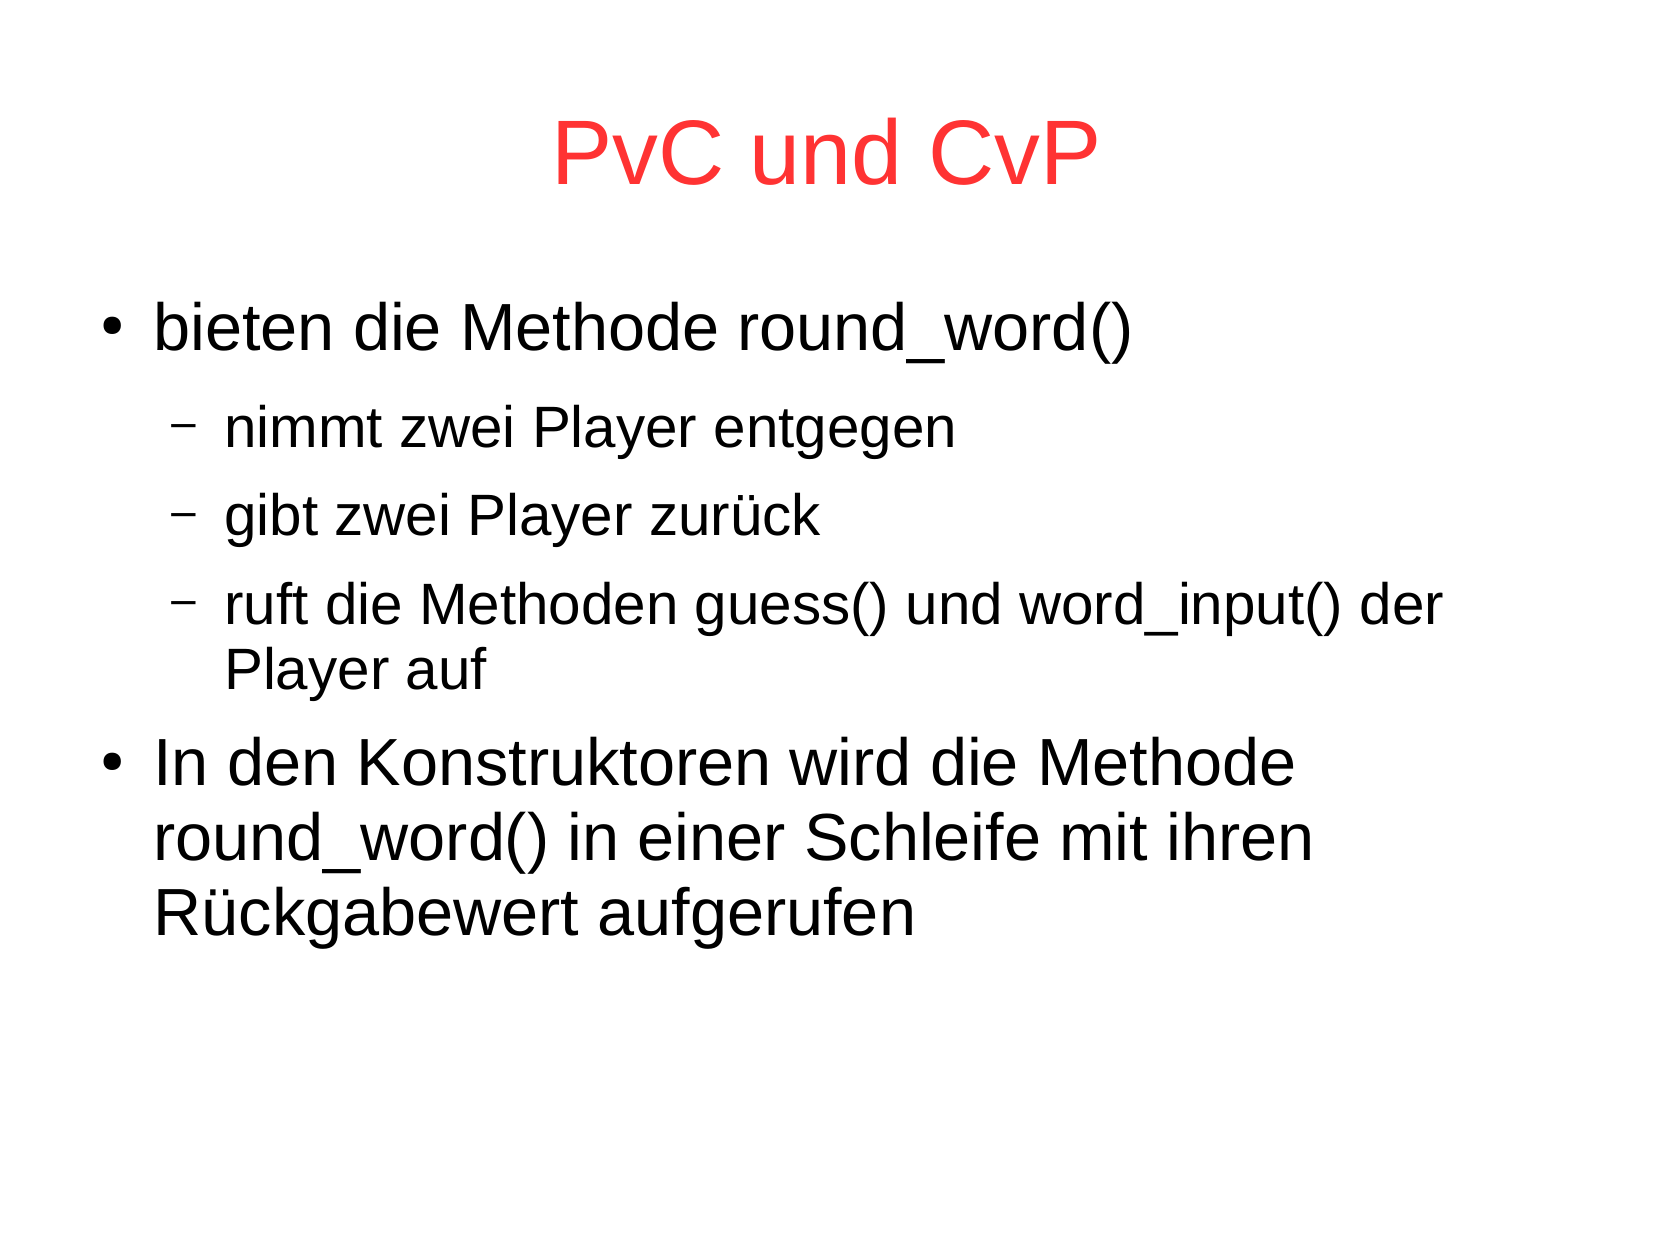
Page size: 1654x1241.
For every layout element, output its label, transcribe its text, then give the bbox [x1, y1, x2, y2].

list bieten die Methode round_word() nimmt zwei Player entgegen gibt zwei Player zurück ruft die Methoden guess() und word_input() der Player auf In den Konstruktoren wird die Methode round_word() in einer Schleife mit ihren Rückgabewert aufgerufen [82, 290, 1571, 1010]
title PvC und CvP [82, 49, 1571, 257]
